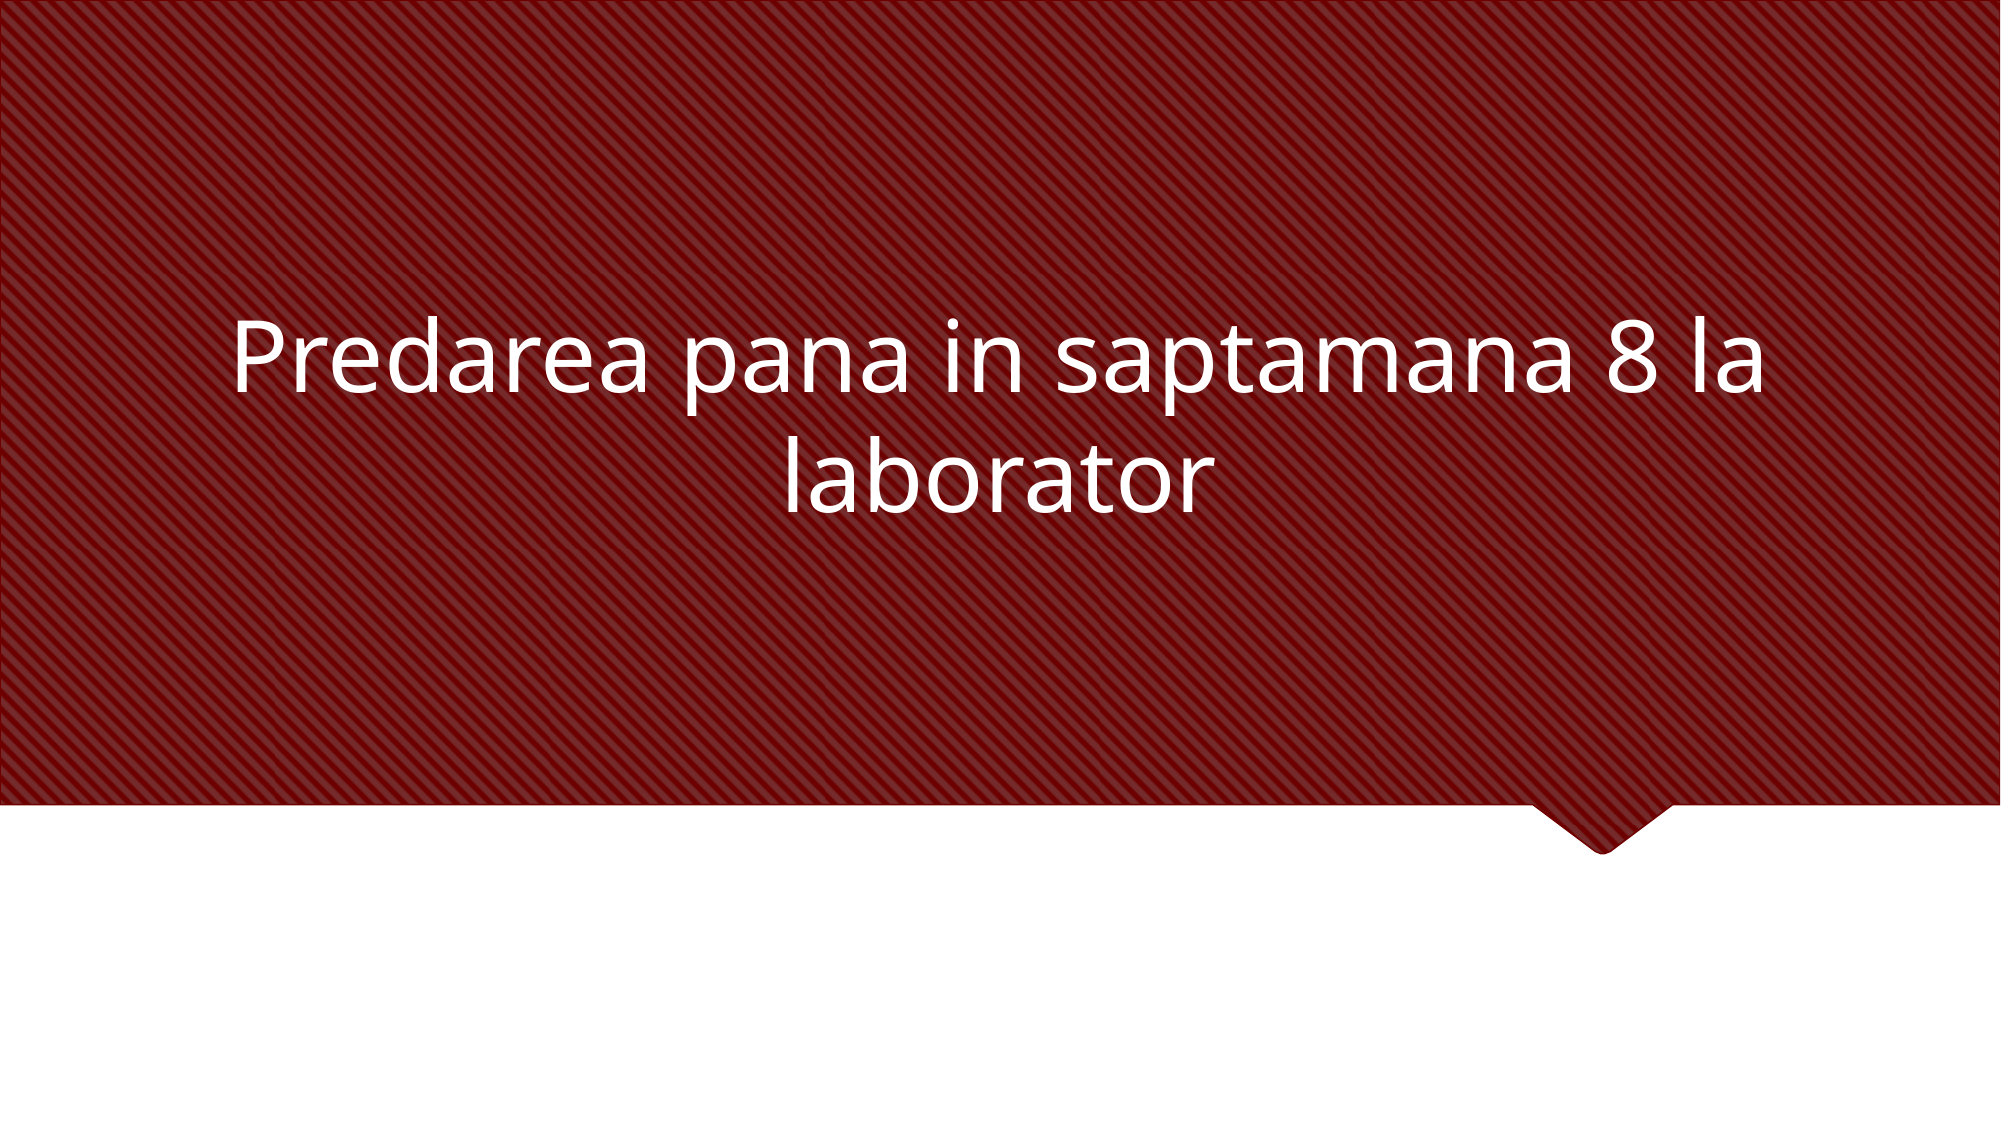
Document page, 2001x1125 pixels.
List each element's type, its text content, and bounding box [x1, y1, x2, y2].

title Predarea pana in saptamana 8 la laborator [132, 99, 1866, 726]
picture [1, 1, 1999, 852]
